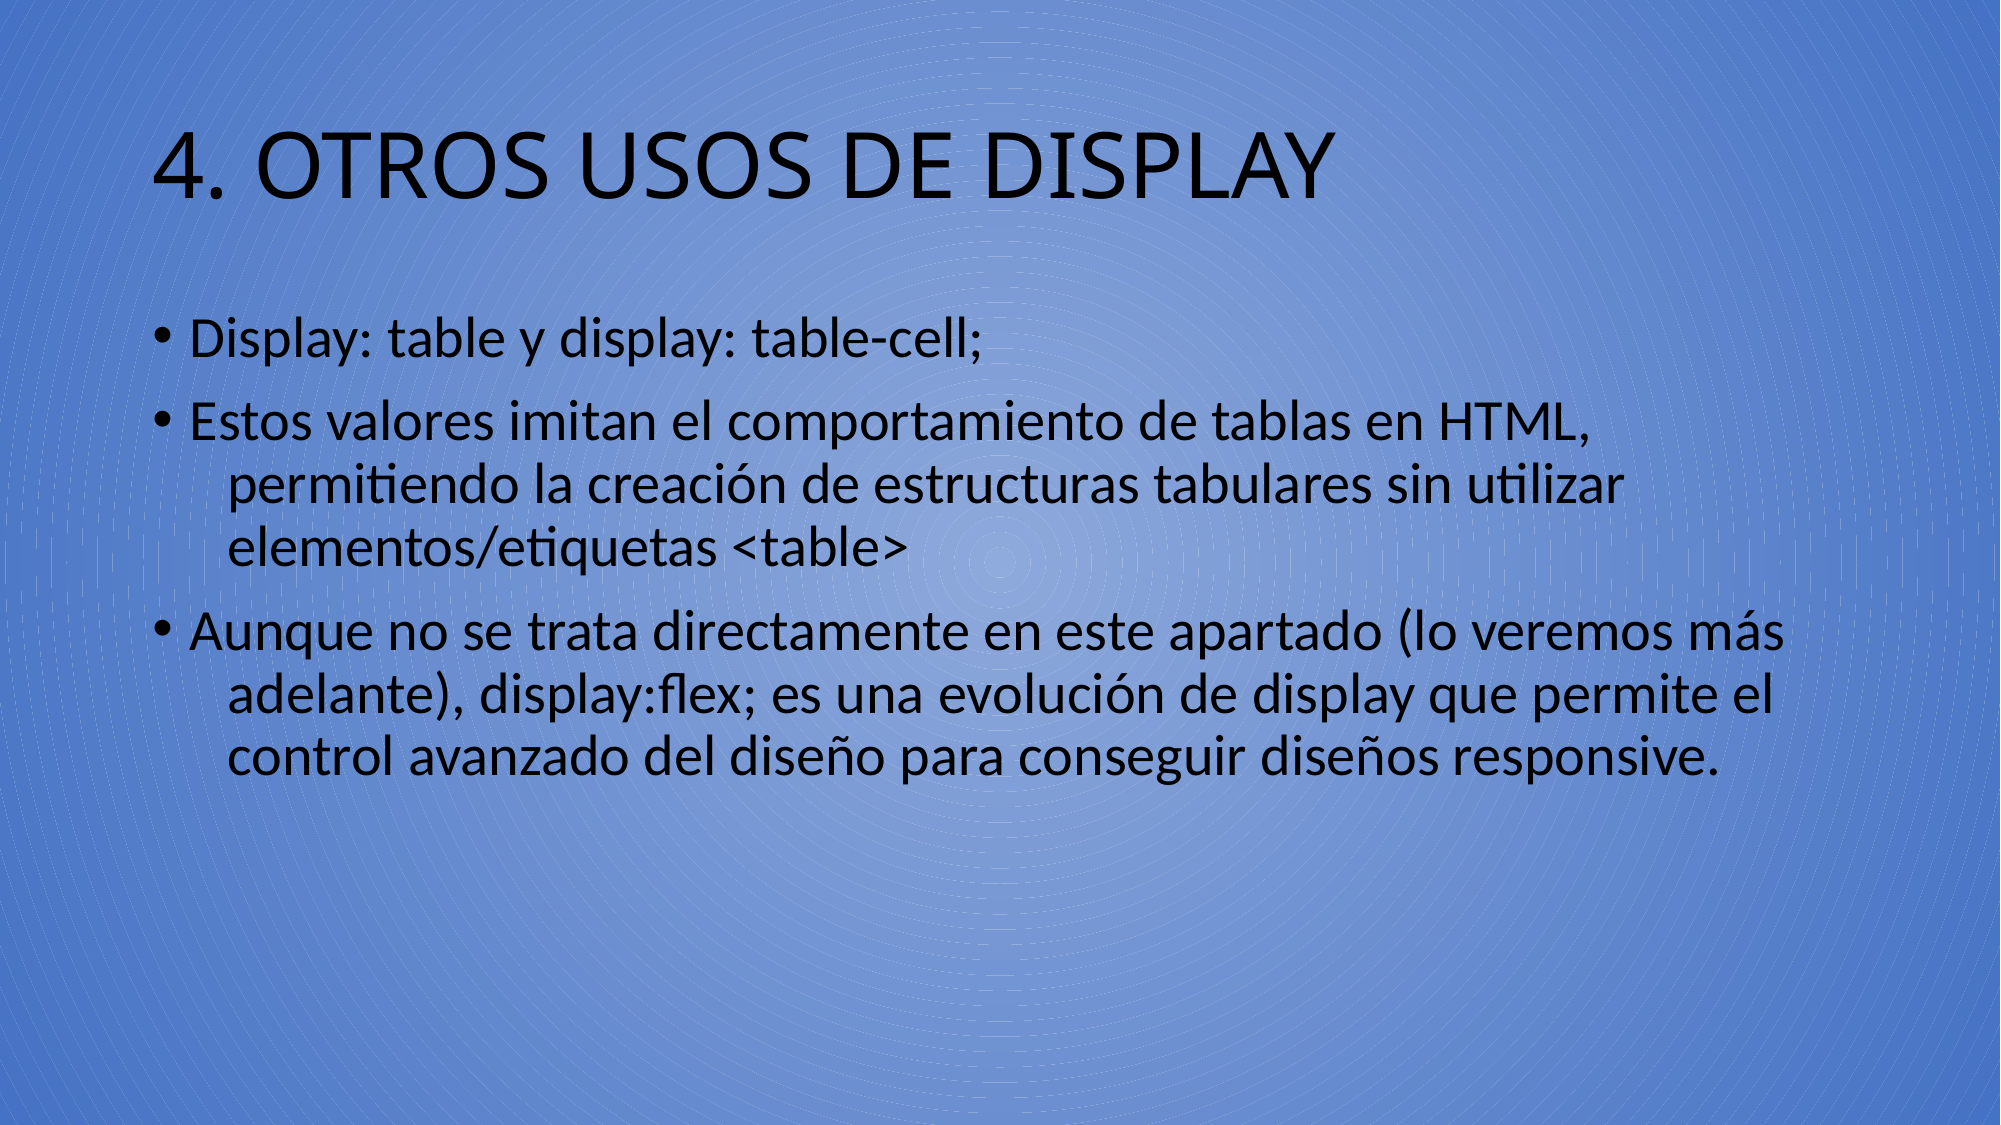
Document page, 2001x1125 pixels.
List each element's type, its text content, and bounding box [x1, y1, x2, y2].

list Display: table y display: table-cell; Estos valores imitan el comportamiento de tablas en HTML, permitiendo la creación de estructuras tabulares sin utilizar elementos/etiquetas <table> Aunque no se trata directamente en este apartado (lo veremos más adelante), display:flex; es una evolución de display que permite el control avanzado del diseño para conseguir diseños responsive. [137, 299, 1863, 1014]
title 4. OTROS USOS DE DISPLAY [137, 59, 1863, 278]
